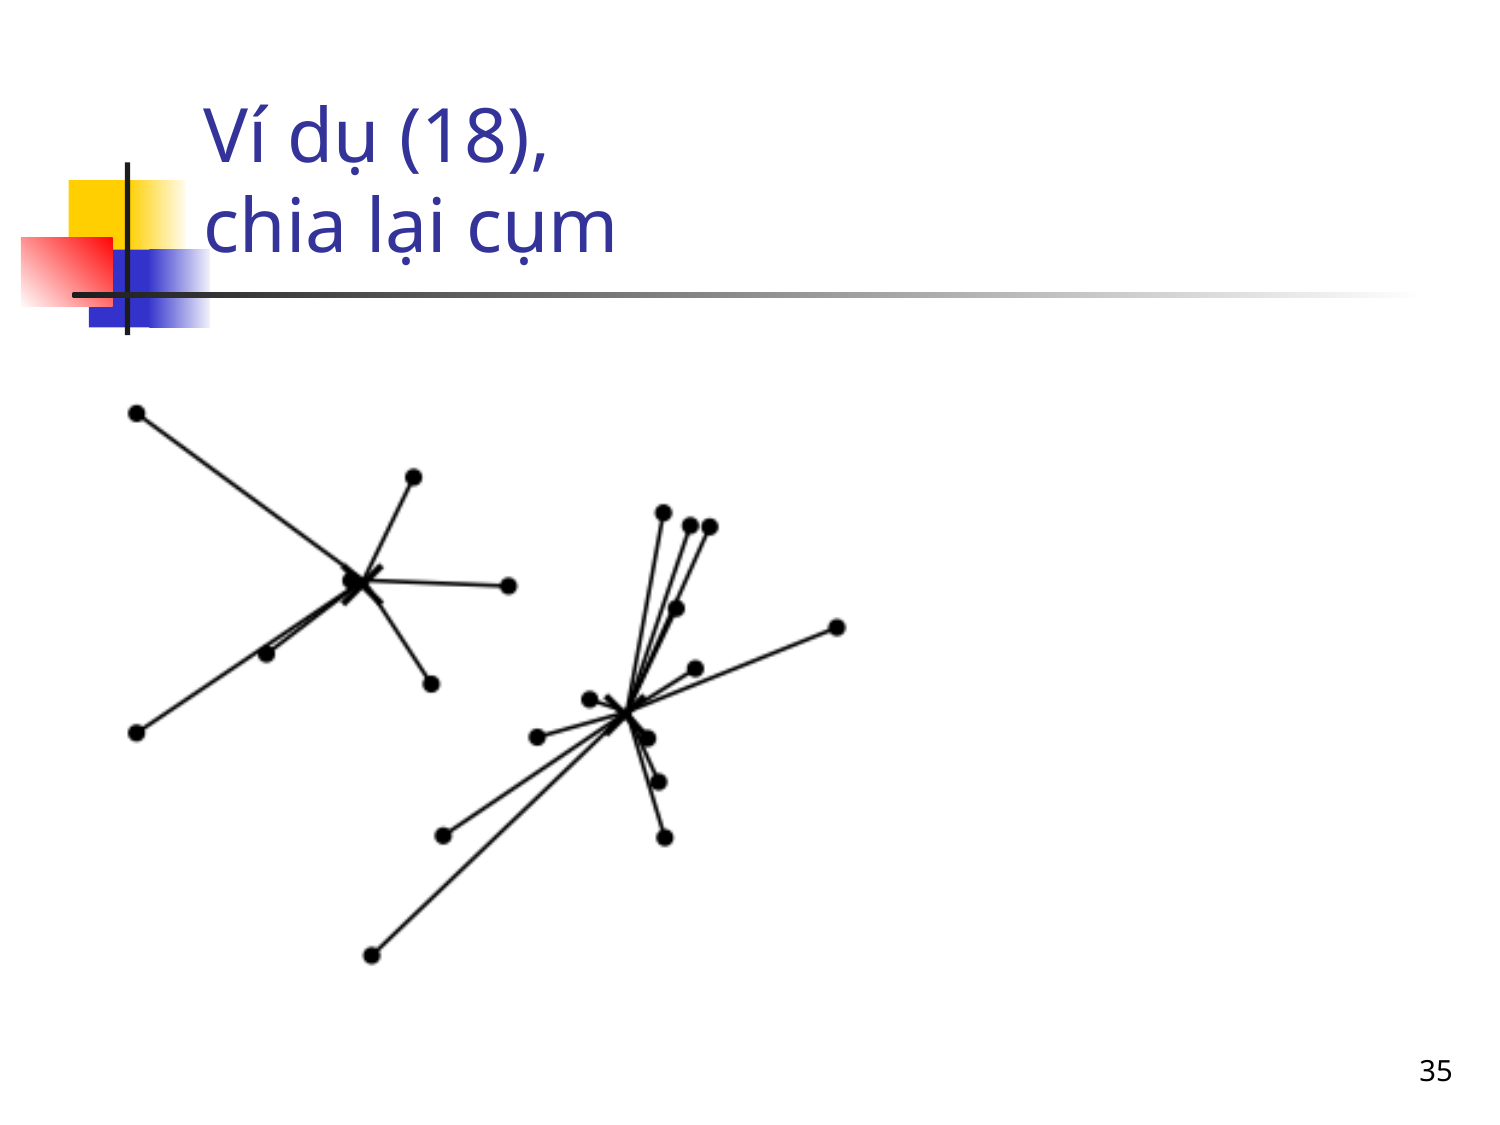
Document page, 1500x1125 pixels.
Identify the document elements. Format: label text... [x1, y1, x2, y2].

title Ví dụ (18), chia lại cụm [188, 35, 1468, 275]
slide_number <number> [1155, 1024, 1468, 1100]
picture [90, 389, 864, 983]
